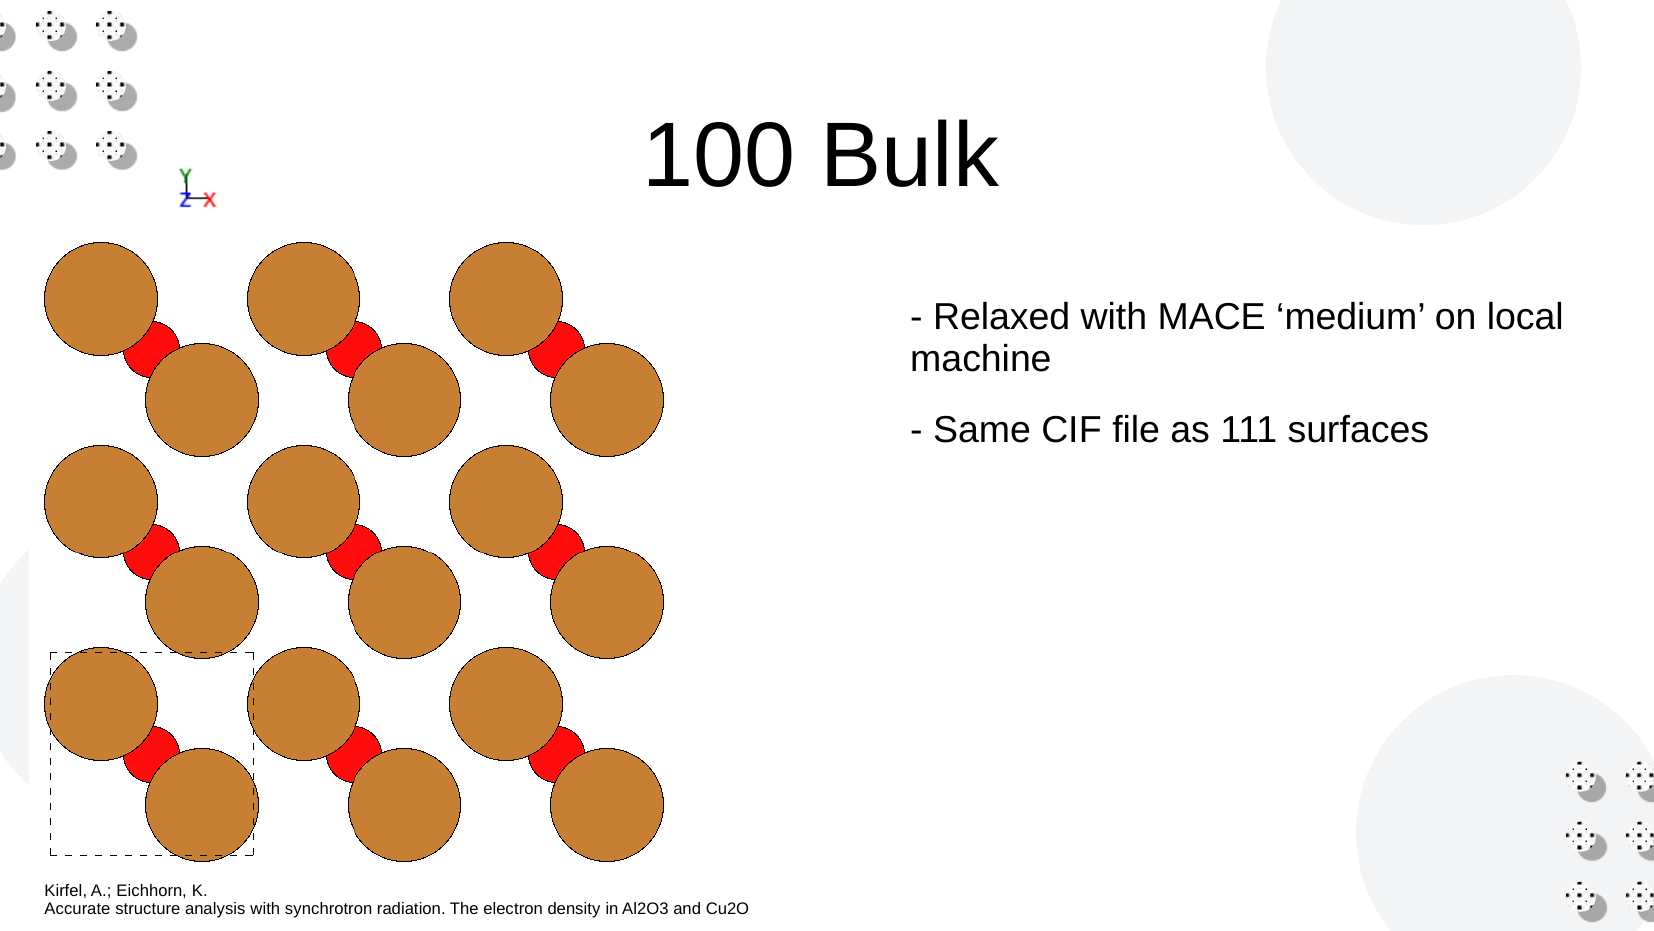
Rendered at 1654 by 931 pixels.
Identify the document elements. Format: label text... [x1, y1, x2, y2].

list - Relaxed with MACE ‘medium’ on local machine - Same CIF file as 111 surfaces [839, 295, 1566, 553]
picture [1565, 881, 1596, 912]
text_box Kirfel, A.; Eichhorn, K. Accurate structure analysis with synchrotron radiation. The electron density in Al2O3 and Cu2O [29, 873, 768, 931]
picture [1565, 821, 1596, 852]
picture [95, 10, 126, 41]
title 100 Bulk [76, 76, 1565, 233]
picture [1565, 761, 1596, 792]
picture [35, 10, 66, 41]
picture [0, 133, 7, 159]
picture [159, 147, 237, 223]
picture [29, 231, 680, 873]
picture [0, 13, 6, 38]
picture [35, 130, 67, 161]
picture [1625, 761, 1654, 792]
picture [99, 70, 123, 76]
picture [1625, 881, 1654, 912]
picture [1625, 821, 1654, 852]
picture [0, 74, 6, 99]
picture [35, 70, 66, 101]
